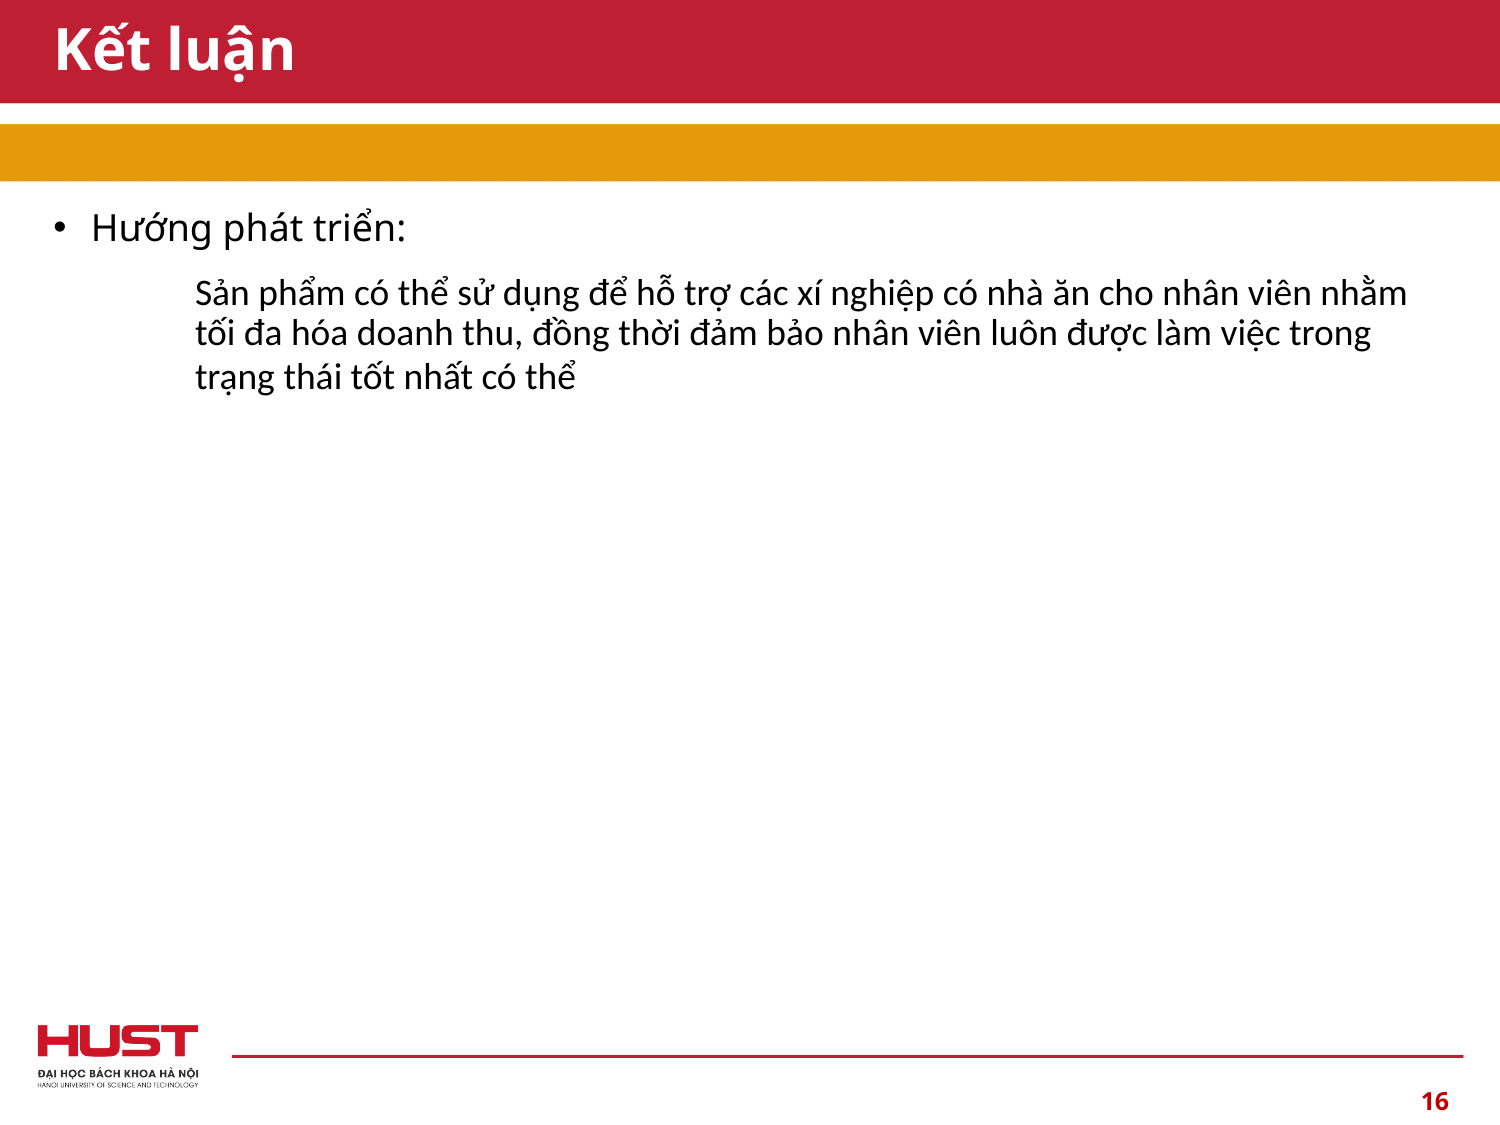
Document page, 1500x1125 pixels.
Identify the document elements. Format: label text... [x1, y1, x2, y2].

title Kết luận [38, 12, 1462, 87]
picture [0, 0, 1500, 1125]
list Hướng phát triển: Sản phẩm có thể sử dụng để hỗ trợ các xí nghiệp có nhà ăn cho nhân viên nhằm tối đa hóa doanh thu, đồng thời đảm bảo nhân viên luôn được làm việc trong trạng thái tốt nhất có thể [38, 201, 1462, 1000]
